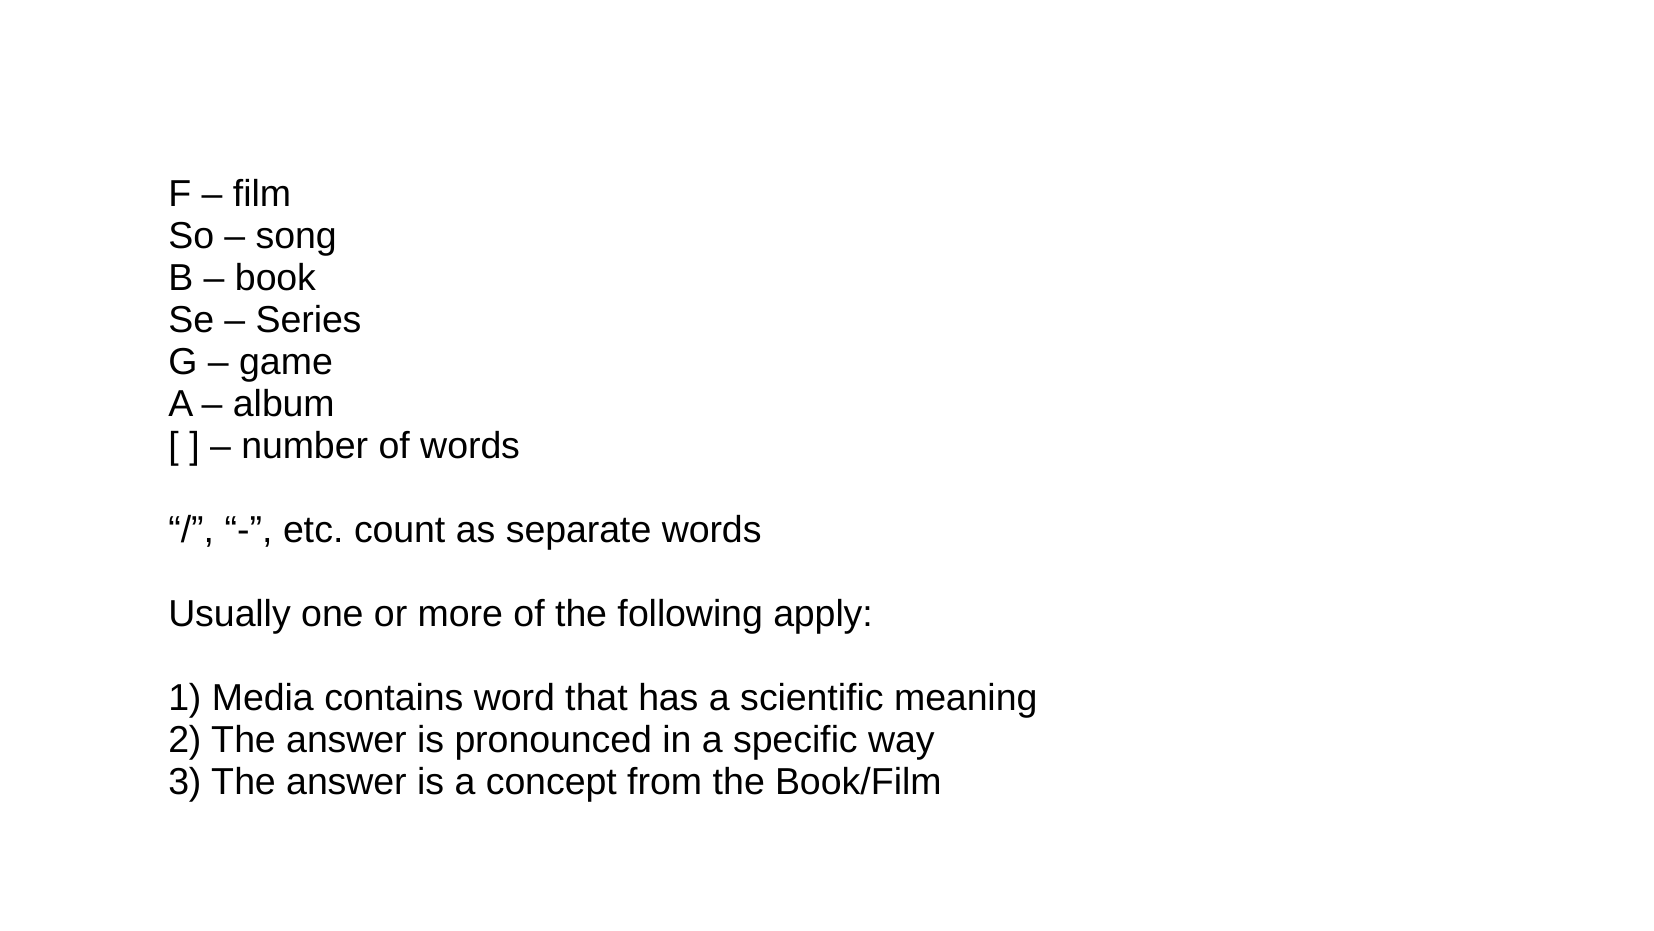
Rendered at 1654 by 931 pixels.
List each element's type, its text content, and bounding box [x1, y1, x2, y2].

text_box F – film So – song B – book Se – Series G – game A – album [ ] – number of words “/”, “-”, etc. count as separate words Usually one or more of the following apply: 1) Media contains word that has a scientific meaning 2) The answer is pronounced in a specific way 3) The answer is a concept from the Book/Film [153, 165, 1276, 931]
